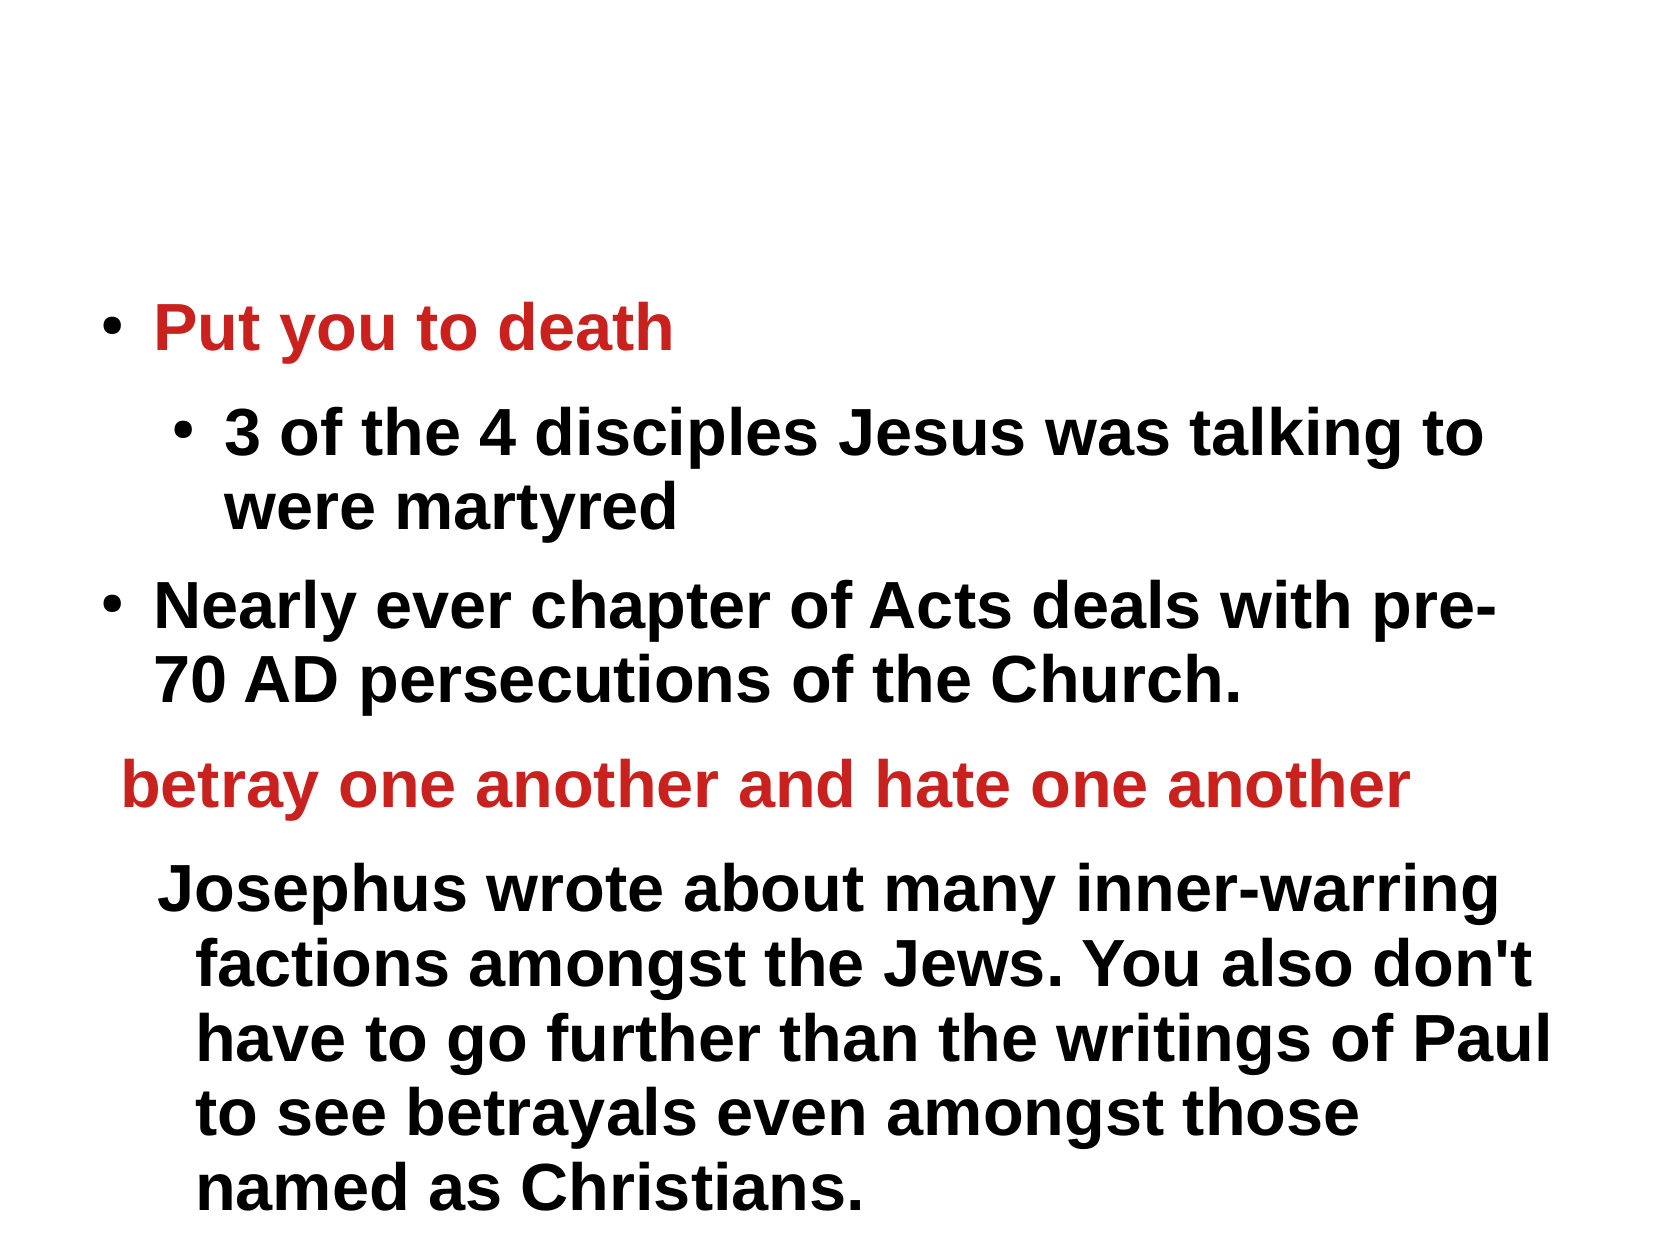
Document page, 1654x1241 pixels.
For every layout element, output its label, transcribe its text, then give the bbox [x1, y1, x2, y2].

list Put you to death 3 of the 4 disciples Jesus was talking to were martyred Nearly ever chapter of Acts deals with pre-70 AD persecutions of the Church. betray one another and hate one another Josephus wrote about many inner-warring factions amongst the Jews. You also don't have to go further than the writings of Paul to see betrayals even amongst those named as Christians. [82, 290, 1571, 1218]
